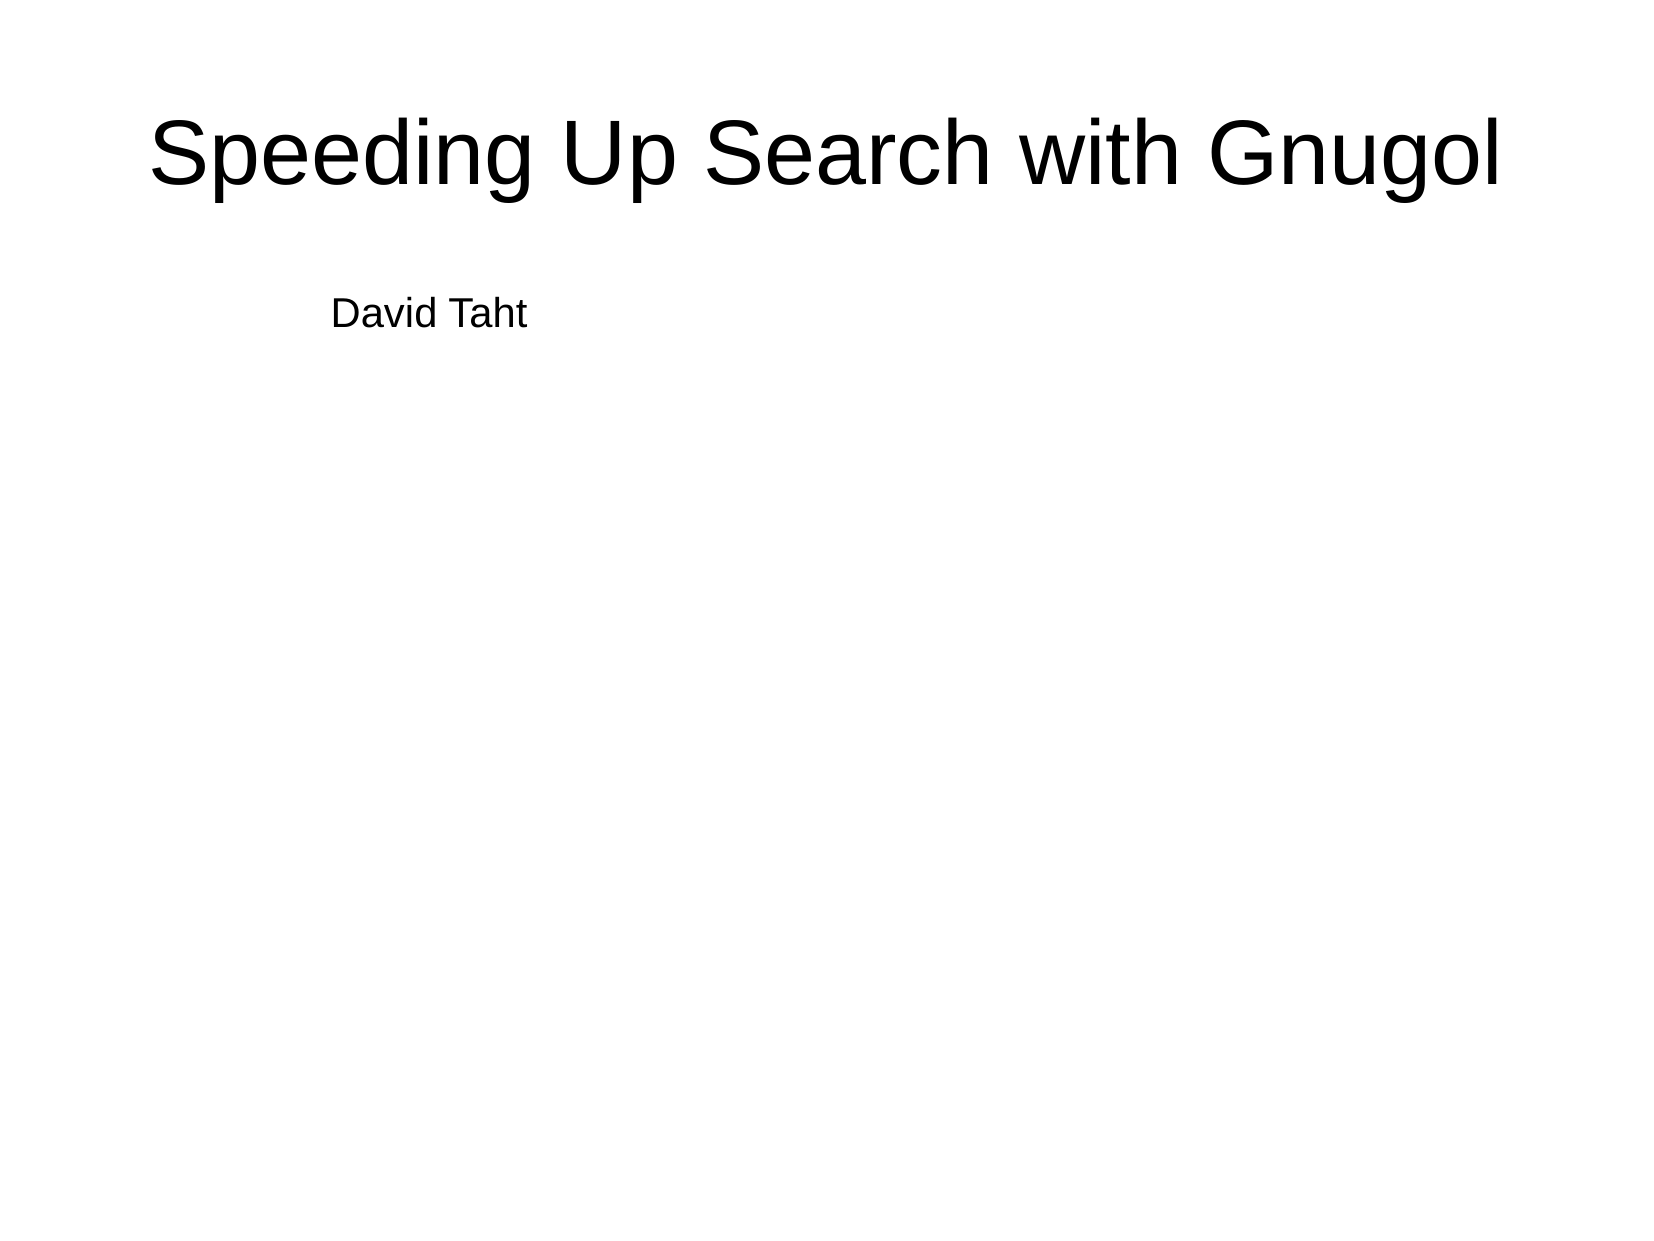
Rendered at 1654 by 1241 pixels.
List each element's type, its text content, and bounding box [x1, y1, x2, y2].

list David Taht [82, 290, 1571, 1094]
title Speeding Up Search with Gnugol [82, 49, 1571, 257]
